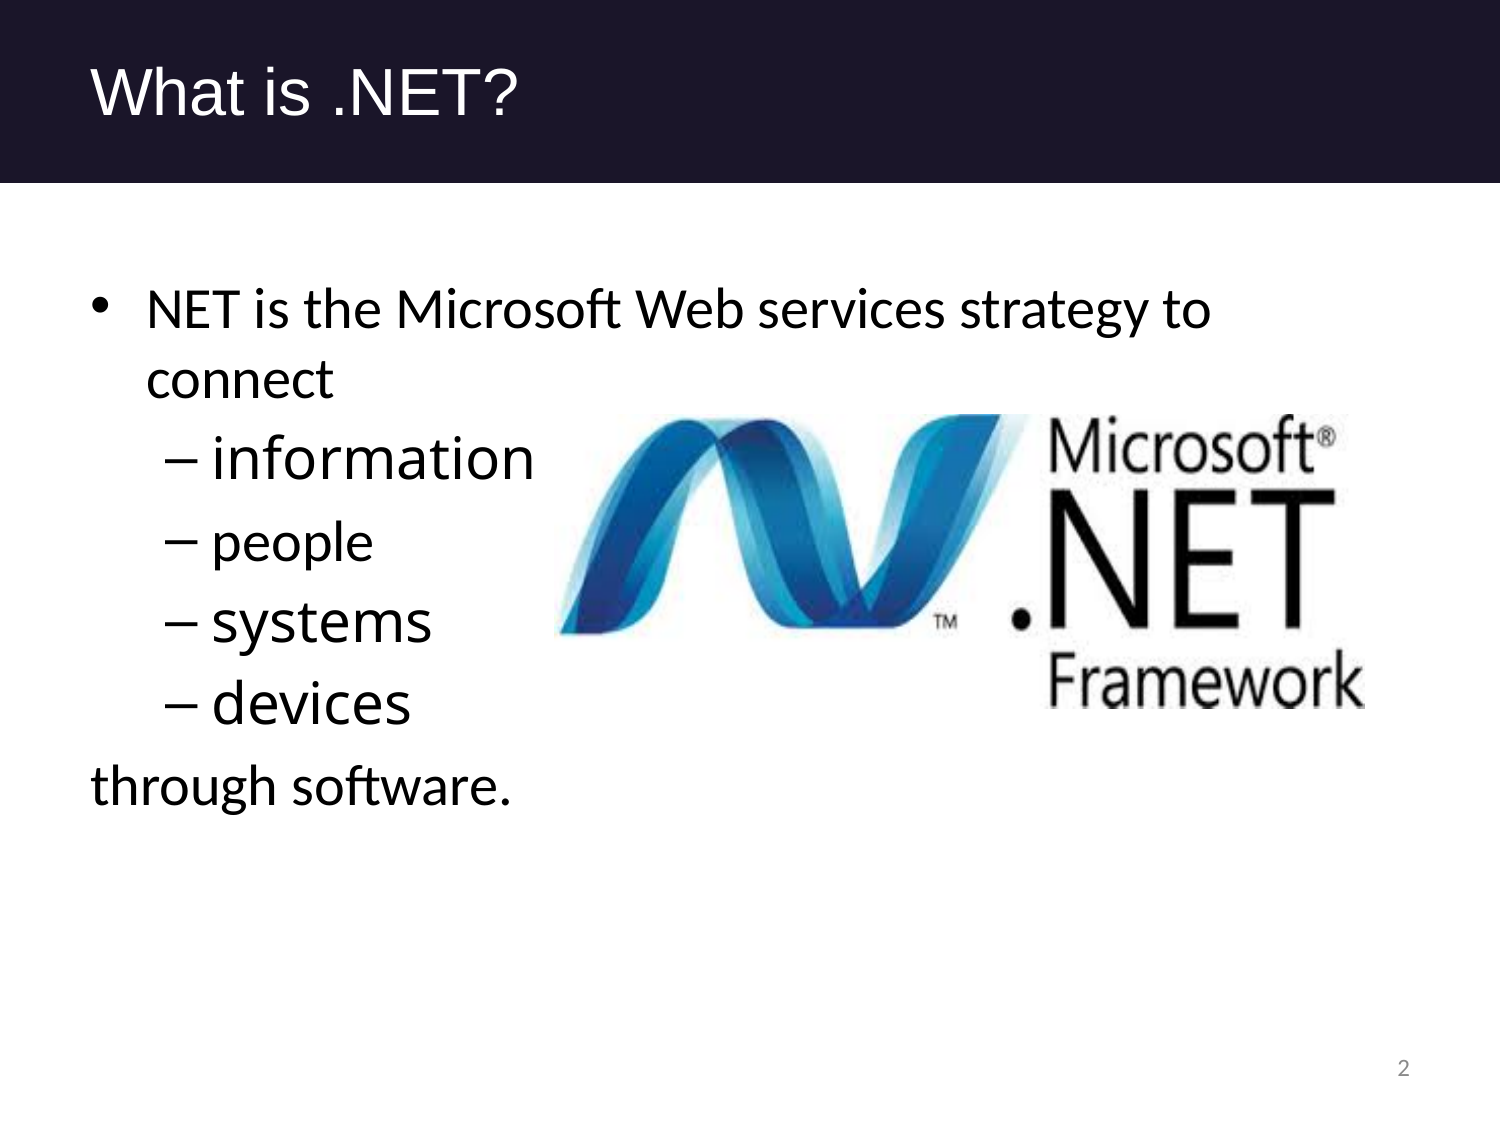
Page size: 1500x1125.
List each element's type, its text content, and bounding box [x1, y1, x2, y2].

slide_number <number> [1074, 1037, 1425, 1097]
list NET is the Microsoft Web services strategy to connect information people systems devices through software. [75, 262, 1425, 1005]
title What is .NET? [75, 0, 1425, 183]
picture [554, 414, 1365, 709]
